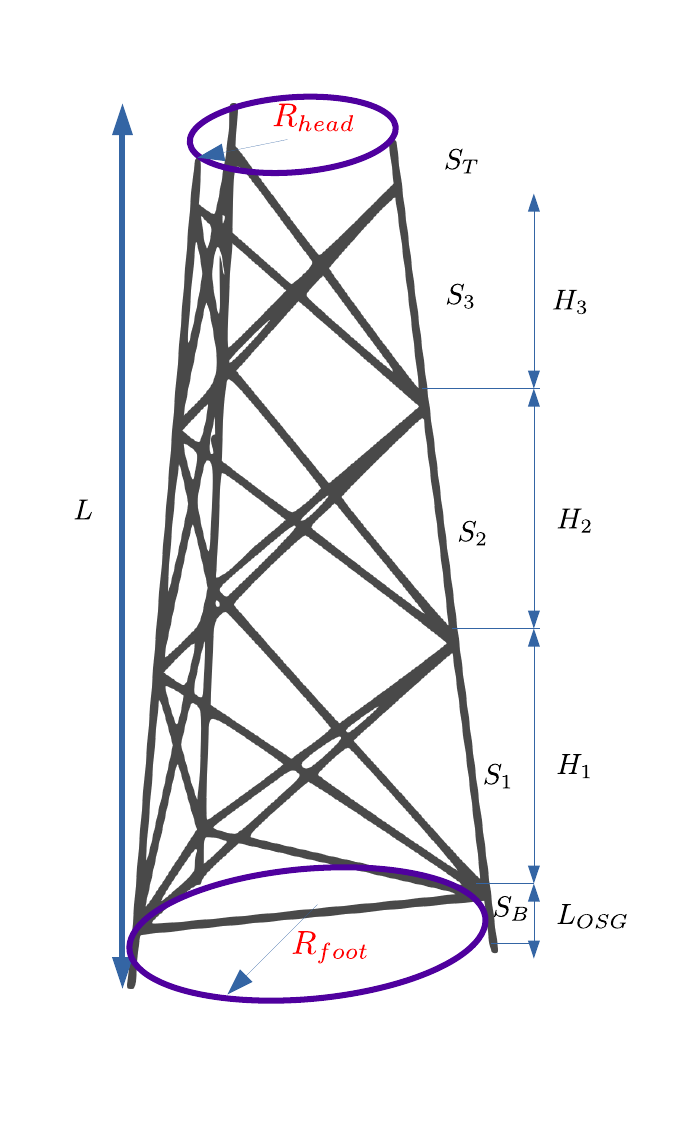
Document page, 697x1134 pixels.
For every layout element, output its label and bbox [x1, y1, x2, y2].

text_box [341, 115, 353, 132]
picture [491, 765, 498, 773]
text_box [511, 906, 528, 921]
text_box [581, 519, 591, 533]
text_box [458, 520, 477, 542]
text_box [464, 294, 474, 309]
text_box [358, 944, 367, 959]
text_box [326, 121, 339, 132]
text_box [557, 904, 575, 924]
picture [133, 871, 482, 989]
text_box [445, 148, 463, 170]
picture [193, 103, 392, 170]
text_box [318, 942, 331, 964]
text_box [610, 913, 627, 929]
text_box [577, 913, 593, 929]
text_box [552, 289, 578, 310]
text_box [595, 913, 609, 929]
picture [283, 105, 293, 114]
text_box [298, 115, 312, 132]
text_box [446, 283, 465, 305]
text_box [494, 895, 512, 918]
text_box [484, 763, 502, 785]
text_box [346, 948, 358, 959]
text_box [314, 121, 325, 132]
text_box [557, 508, 582, 529]
text_box [582, 764, 590, 779]
text_box [74, 499, 92, 520]
text_box [576, 300, 587, 315]
text_box [292, 931, 317, 955]
picture [127, 965, 166, 989]
text_box [273, 103, 297, 127]
text_box [476, 532, 486, 546]
text_box [502, 774, 511, 789]
picture [127, 103, 498, 989]
text_box [462, 159, 478, 174]
text_box [557, 754, 582, 774]
text_box [333, 948, 345, 959]
